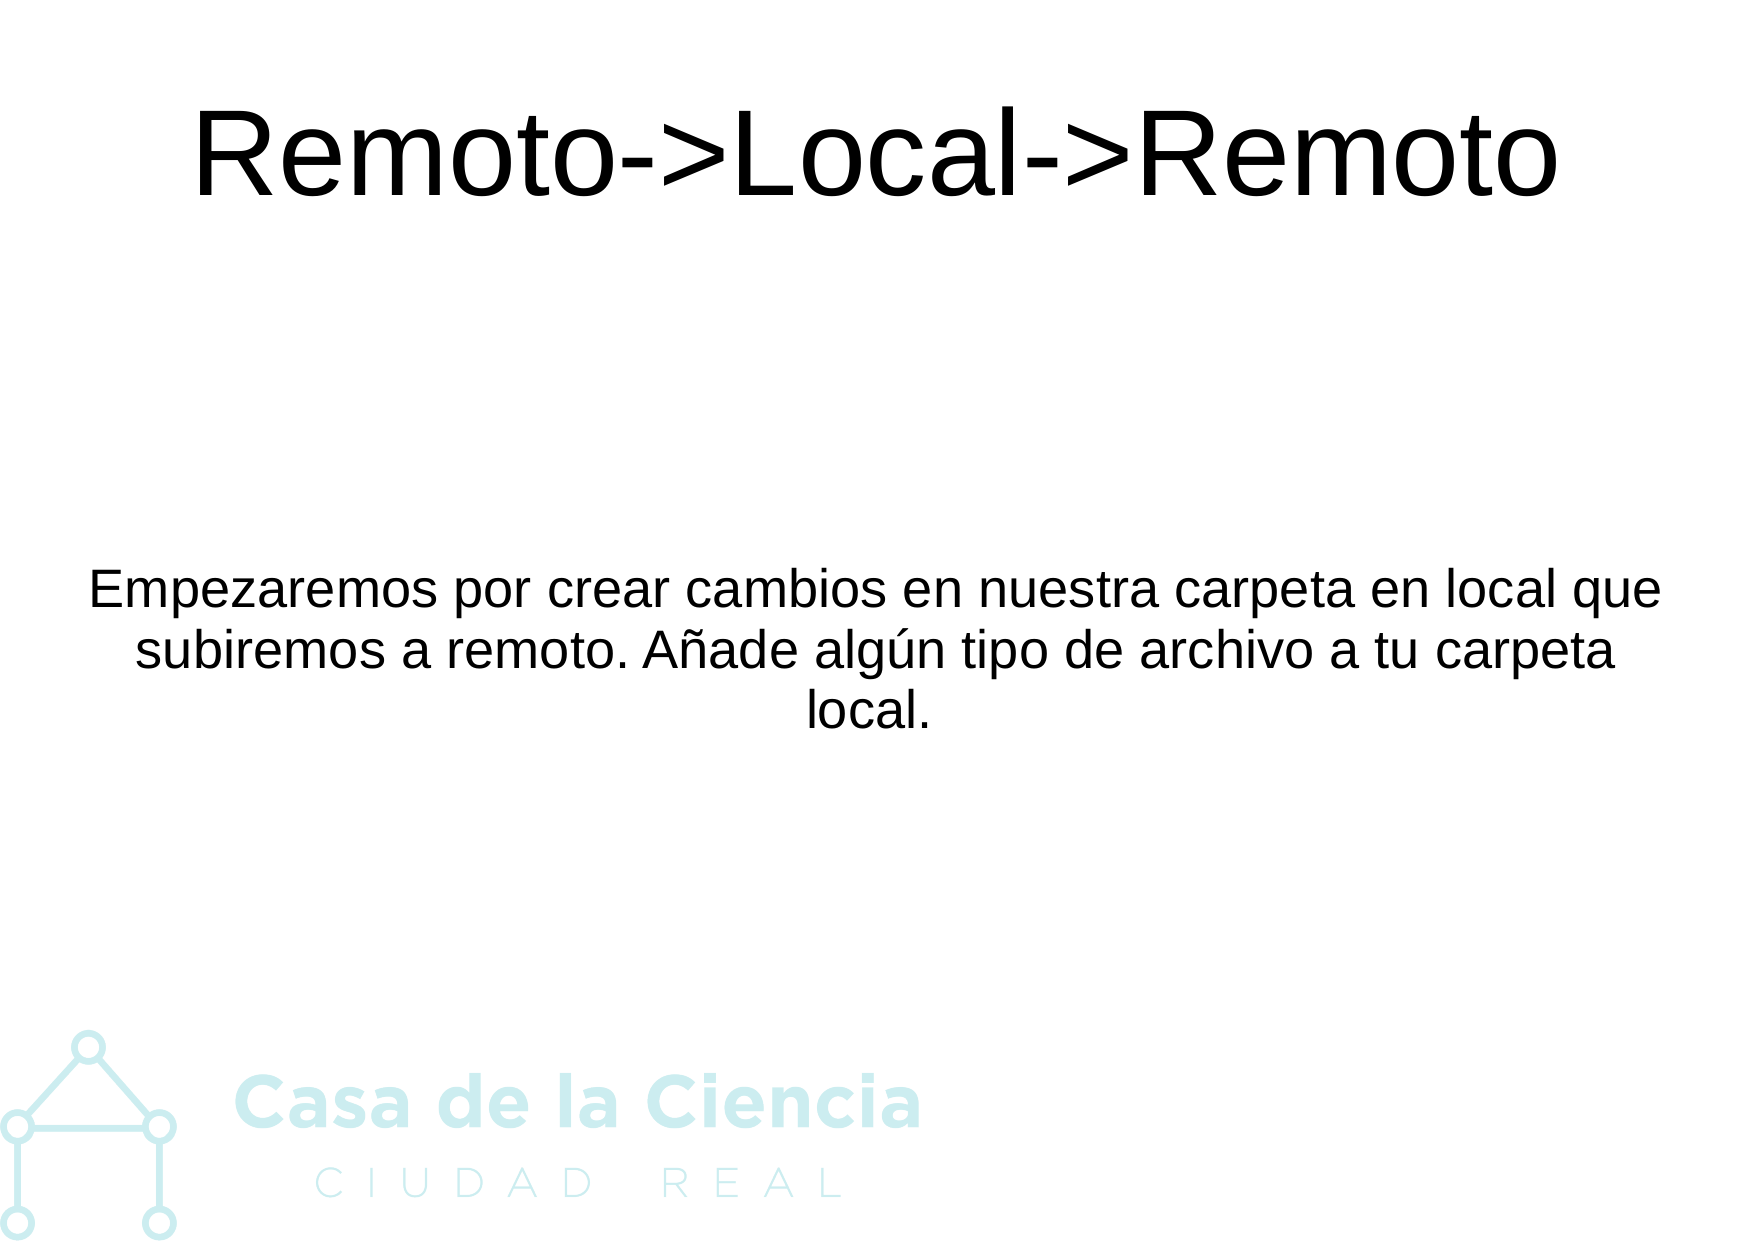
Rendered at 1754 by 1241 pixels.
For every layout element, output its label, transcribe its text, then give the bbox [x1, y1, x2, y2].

title Remoto->Local->Remoto [87, 49, 1667, 257]
subtitle Empezaremos por crear cambios en nuestra carpeta en local que subiremos a remoto. Añade algún tipo de archivo a tu carpeta local. [87, 290, 1667, 1010]
